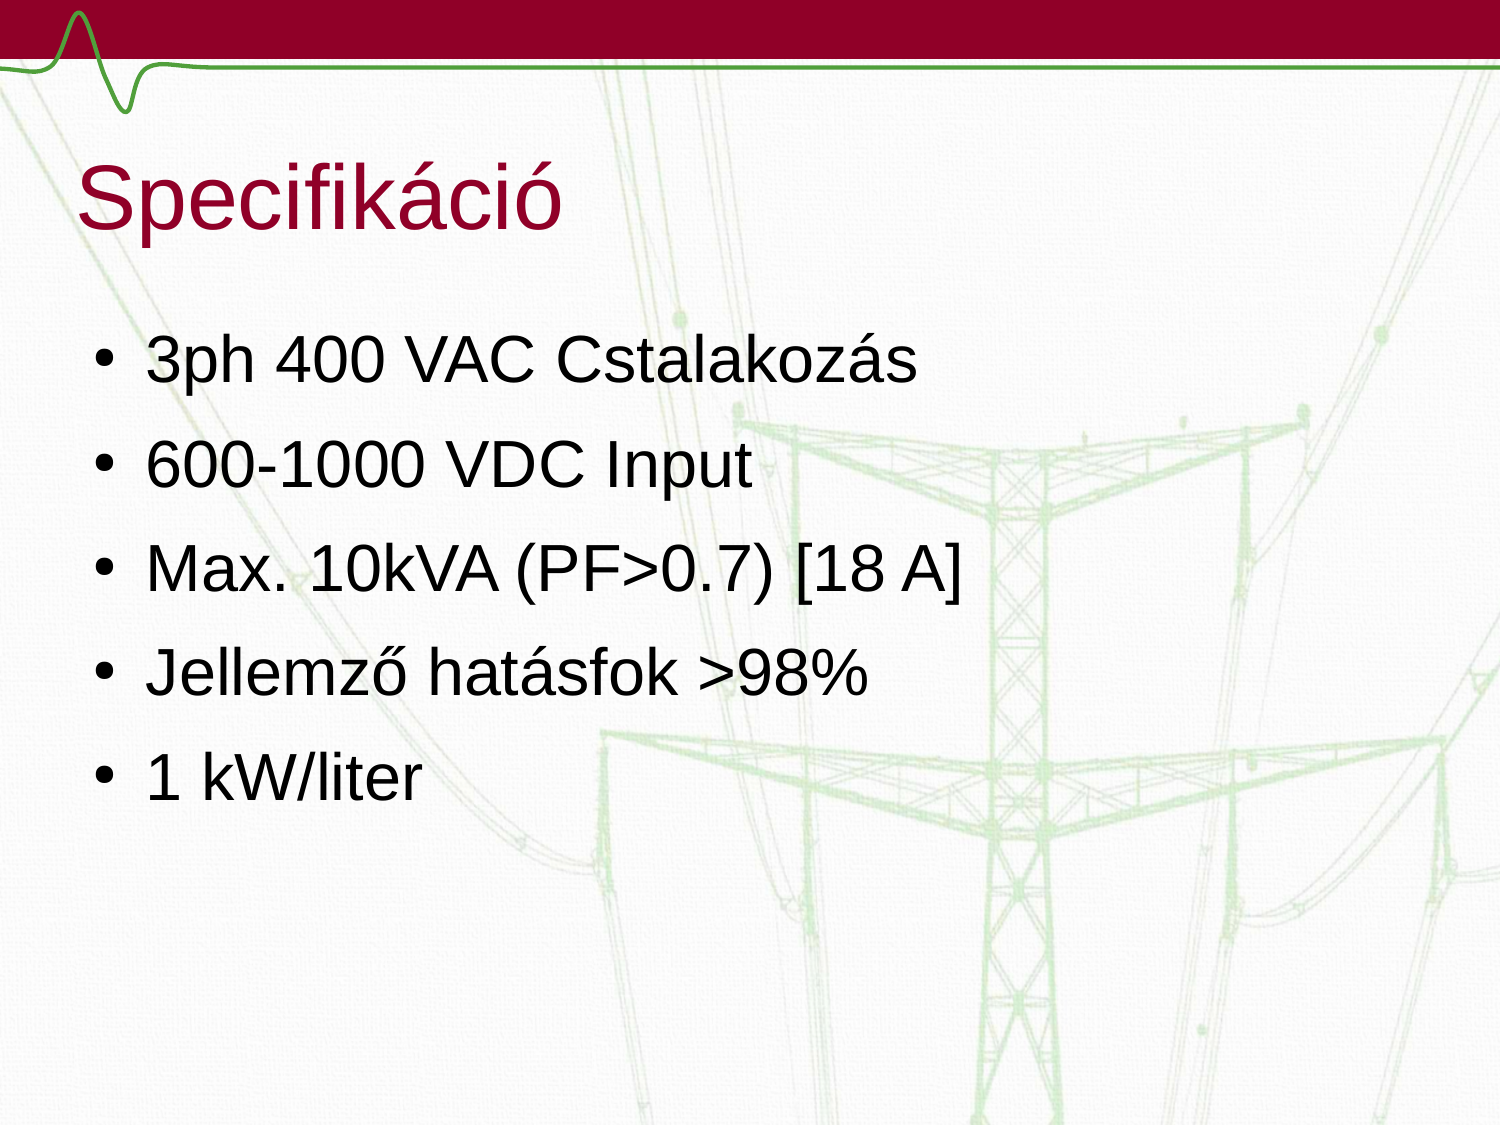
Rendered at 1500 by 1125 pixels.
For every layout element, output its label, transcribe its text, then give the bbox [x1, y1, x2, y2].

picture [102, 59, 1500, 103]
list 3ph 400 VAC Cstalakozás 600-1000 VDC Input Max. 10kVA (PF>0.7) [18 A] Jellemző hatásfok >98% 1 kW/liter [75, 322, 1425, 975]
title Specifikáció [75, 103, 1425, 292]
picture [0, 59, 53, 69]
picture [0, 59, 1500, 1125]
